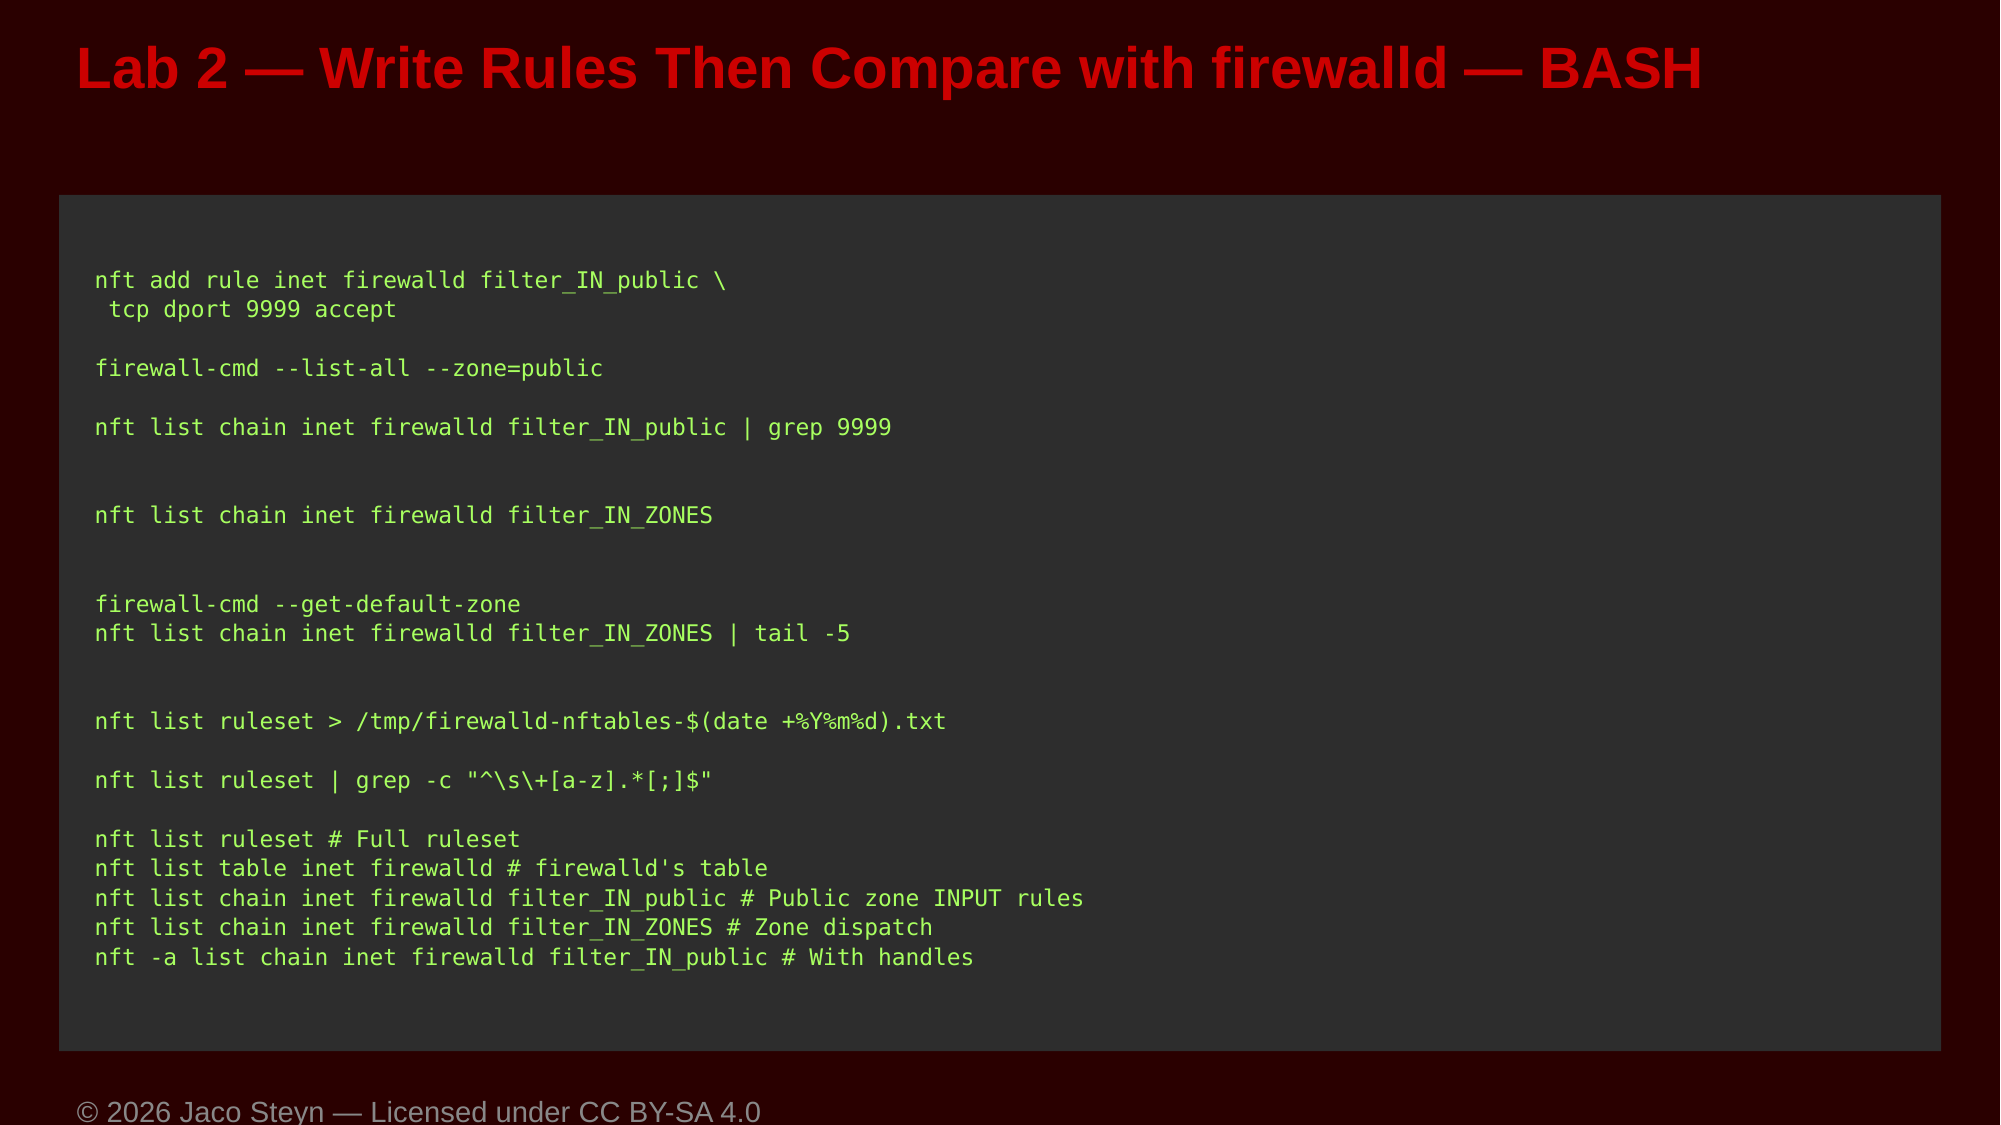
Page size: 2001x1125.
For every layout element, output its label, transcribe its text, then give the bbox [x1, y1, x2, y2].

text_box © 2026 Jaco Steyn — Licensed under CC BY-SA 4.0 [59, 1083, 1942, 1120]
text_box Lab 2 — Write Rules Then Compare with firewalld — BASH [59, 23, 1942, 178]
text_box nft add rule inet firewalld filter_IN_public \ tcp dport 9999 accept firewall-cmd --list-all --zone=public nft list chain inet firewalld filter_IN_public | grep 9999 nft list chain inet firewalld filter_IN_ZONES firewall-cmd --get-default-zone nft list chain inet firewalld filter_IN_ZONES | tail -5 nft list ruleset > /tmp/firewalld-nftables-$(date +%Y%m%d).txt nft list ruleset | grep -c "^\s\+[a-z].*[;]$" nft list ruleset # Full ruleset nft list table inet firewalld # firewalld's table nft list chain inet firewalld filter_IN_public # Public zone INPUT rules nft list chain inet firewalld filter_IN_ZONES # Zone dispatch nft -a list chain inet firewalld filter_IN_public # With handles [59, 194, 1942, 1052]
